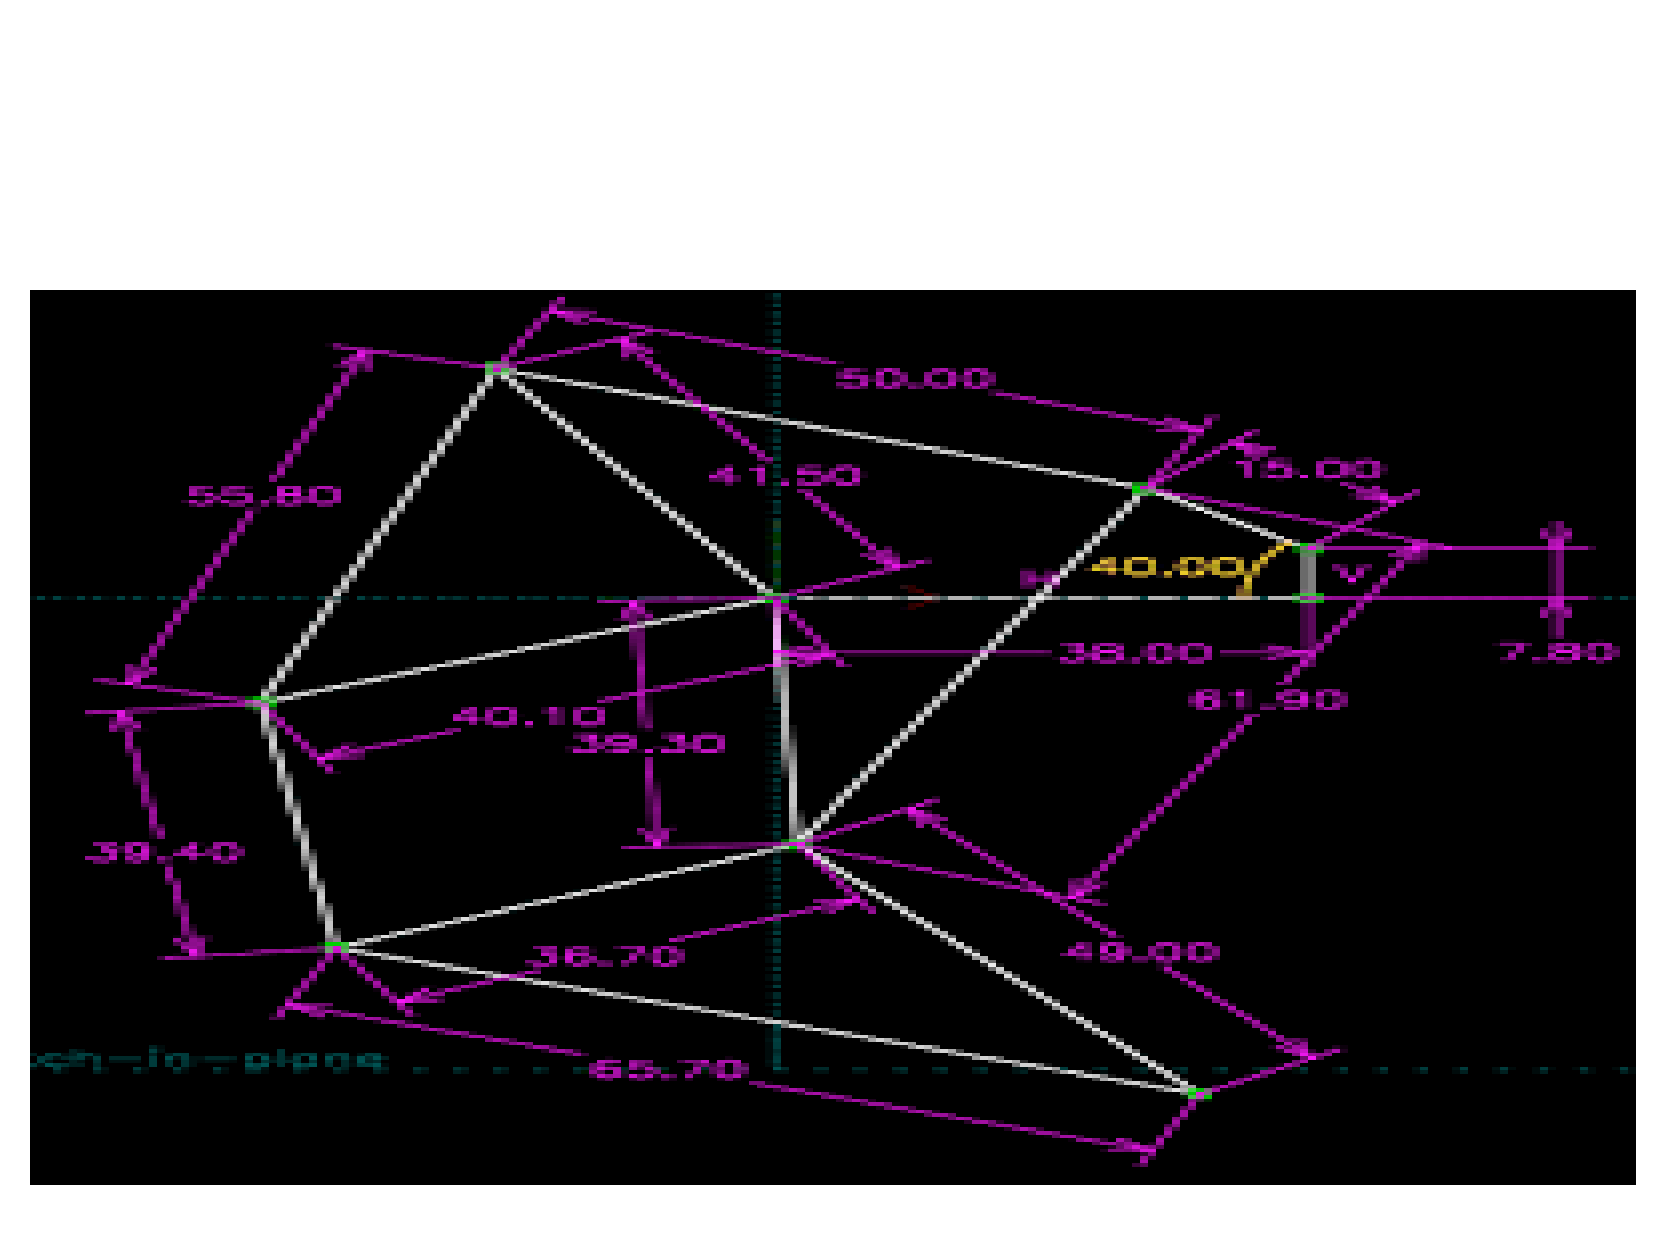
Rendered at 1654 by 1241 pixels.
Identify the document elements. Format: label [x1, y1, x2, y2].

picture [30, 290, 1636, 1186]
